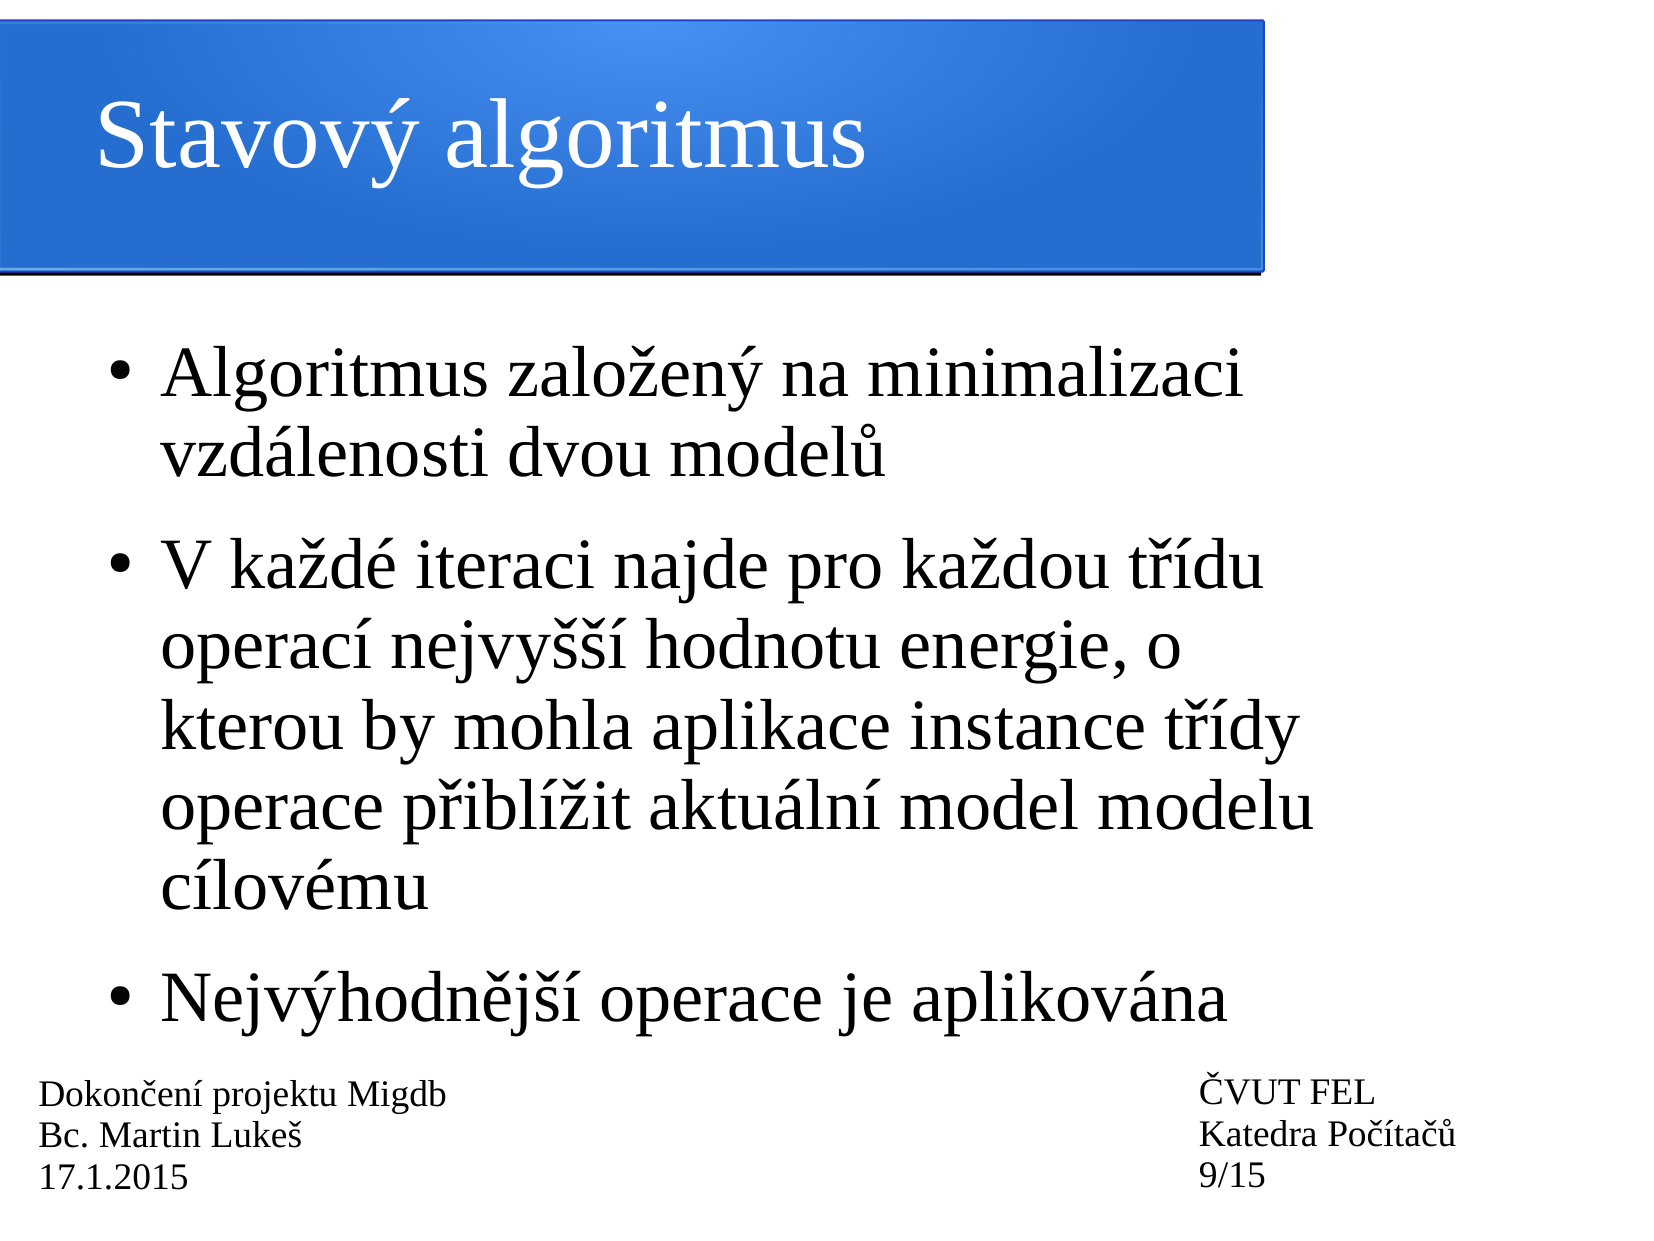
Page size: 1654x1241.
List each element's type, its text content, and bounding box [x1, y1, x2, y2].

text_box ČVUT FEL Katedra Počítačů <number>/15 [1184, 1063, 1571, 1204]
list Algoritmus založený na minimalizaci vzdálenosti dvou modelů V každé iteraci najde pro každou třídu operací nejvyšší hodnotu energie, o kterou by mohla aplikace instance třídy operace přiblížit aktuální model modelu cílovému Nejvýhodnější operace je aplikována [89, 331, 1359, 1052]
text_box Stavový algoritmus [94, 78, 1229, 189]
text_box Dokončení projektu Migdb Bc. Martin Lukeš 17.1.2015 [23, 1065, 1087, 1205]
